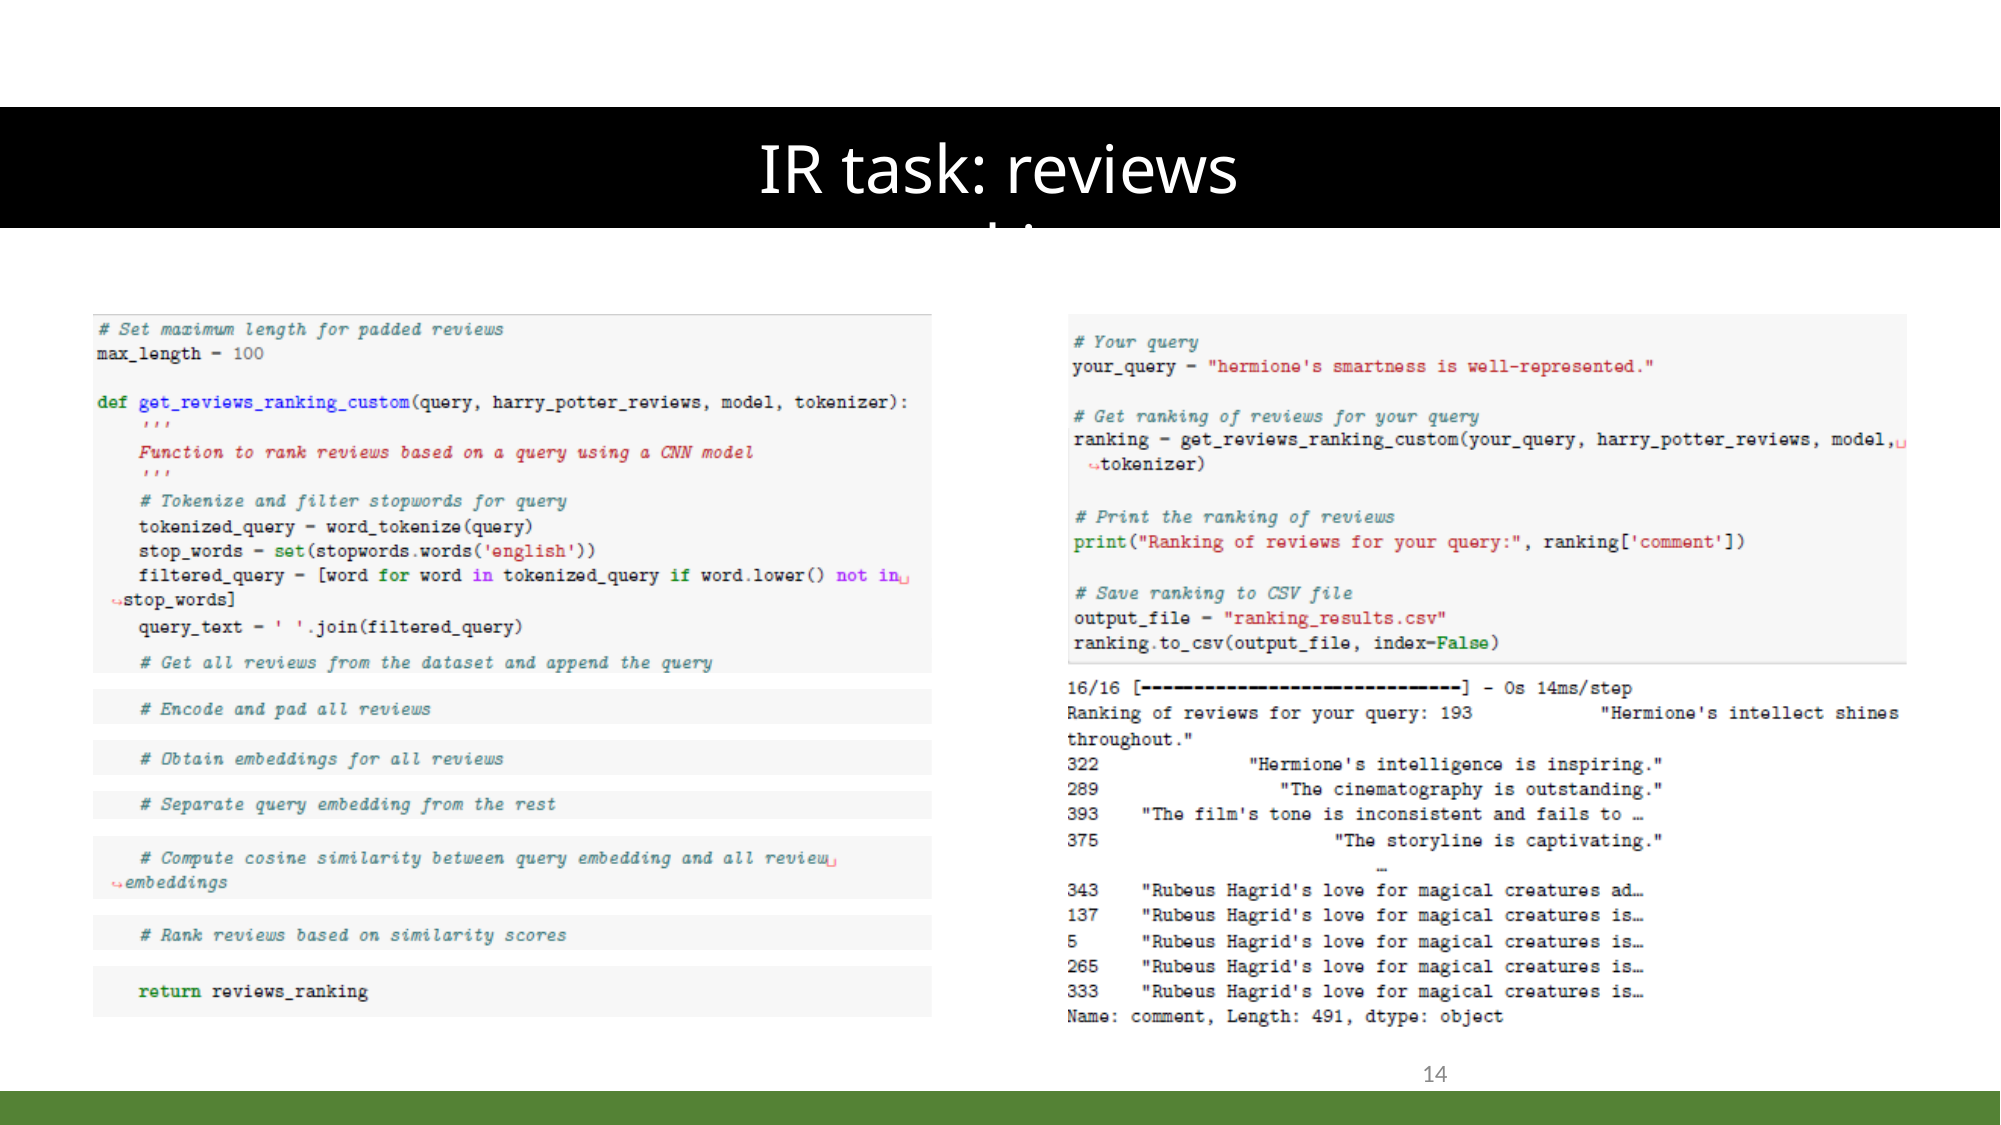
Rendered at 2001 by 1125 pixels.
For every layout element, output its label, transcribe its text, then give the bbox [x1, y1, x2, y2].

picture [1068, 314, 1907, 1041]
picture [93, 966, 932, 1017]
picture [93, 915, 932, 950]
picture [93, 791, 932, 819]
picture [93, 314, 932, 673]
text_box [0, 107, 2000, 228]
picture [93, 836, 932, 899]
text_box [0, 1091, 2000, 1125]
picture [93, 689, 932, 724]
text_box IR task: reviews ranking [651, 119, 1349, 216]
text_box 13 [1406, 1042, 1857, 1091]
picture [93, 740, 932, 775]
